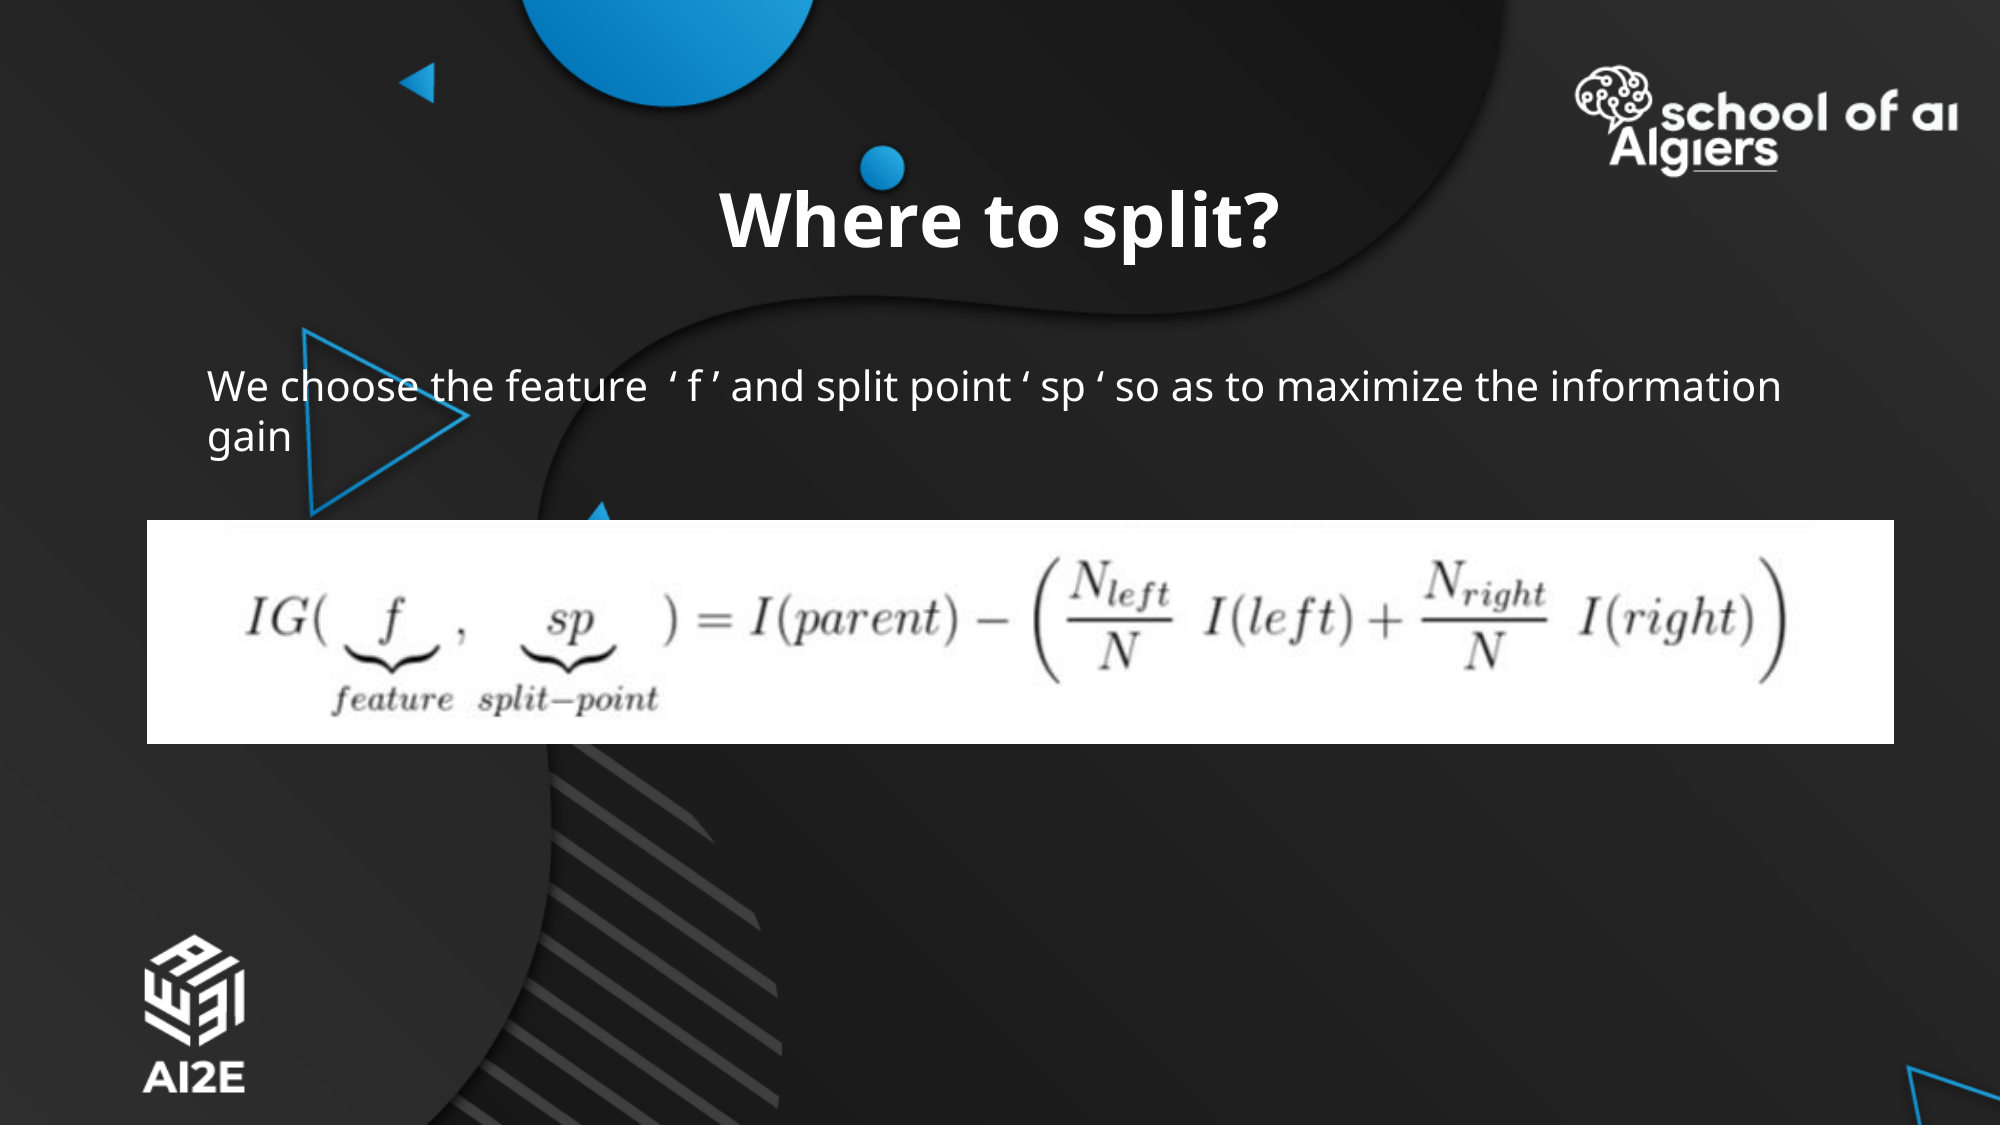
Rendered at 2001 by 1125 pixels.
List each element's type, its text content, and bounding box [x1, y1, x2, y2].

subtitle We choose the feature ‘ f ’ and split point ‘ sp ‘ so as to maximize the information gain [206, 360, 1794, 449]
picture [0, 0, 2000, 1125]
text_box Where to split? [65, 172, 1935, 261]
